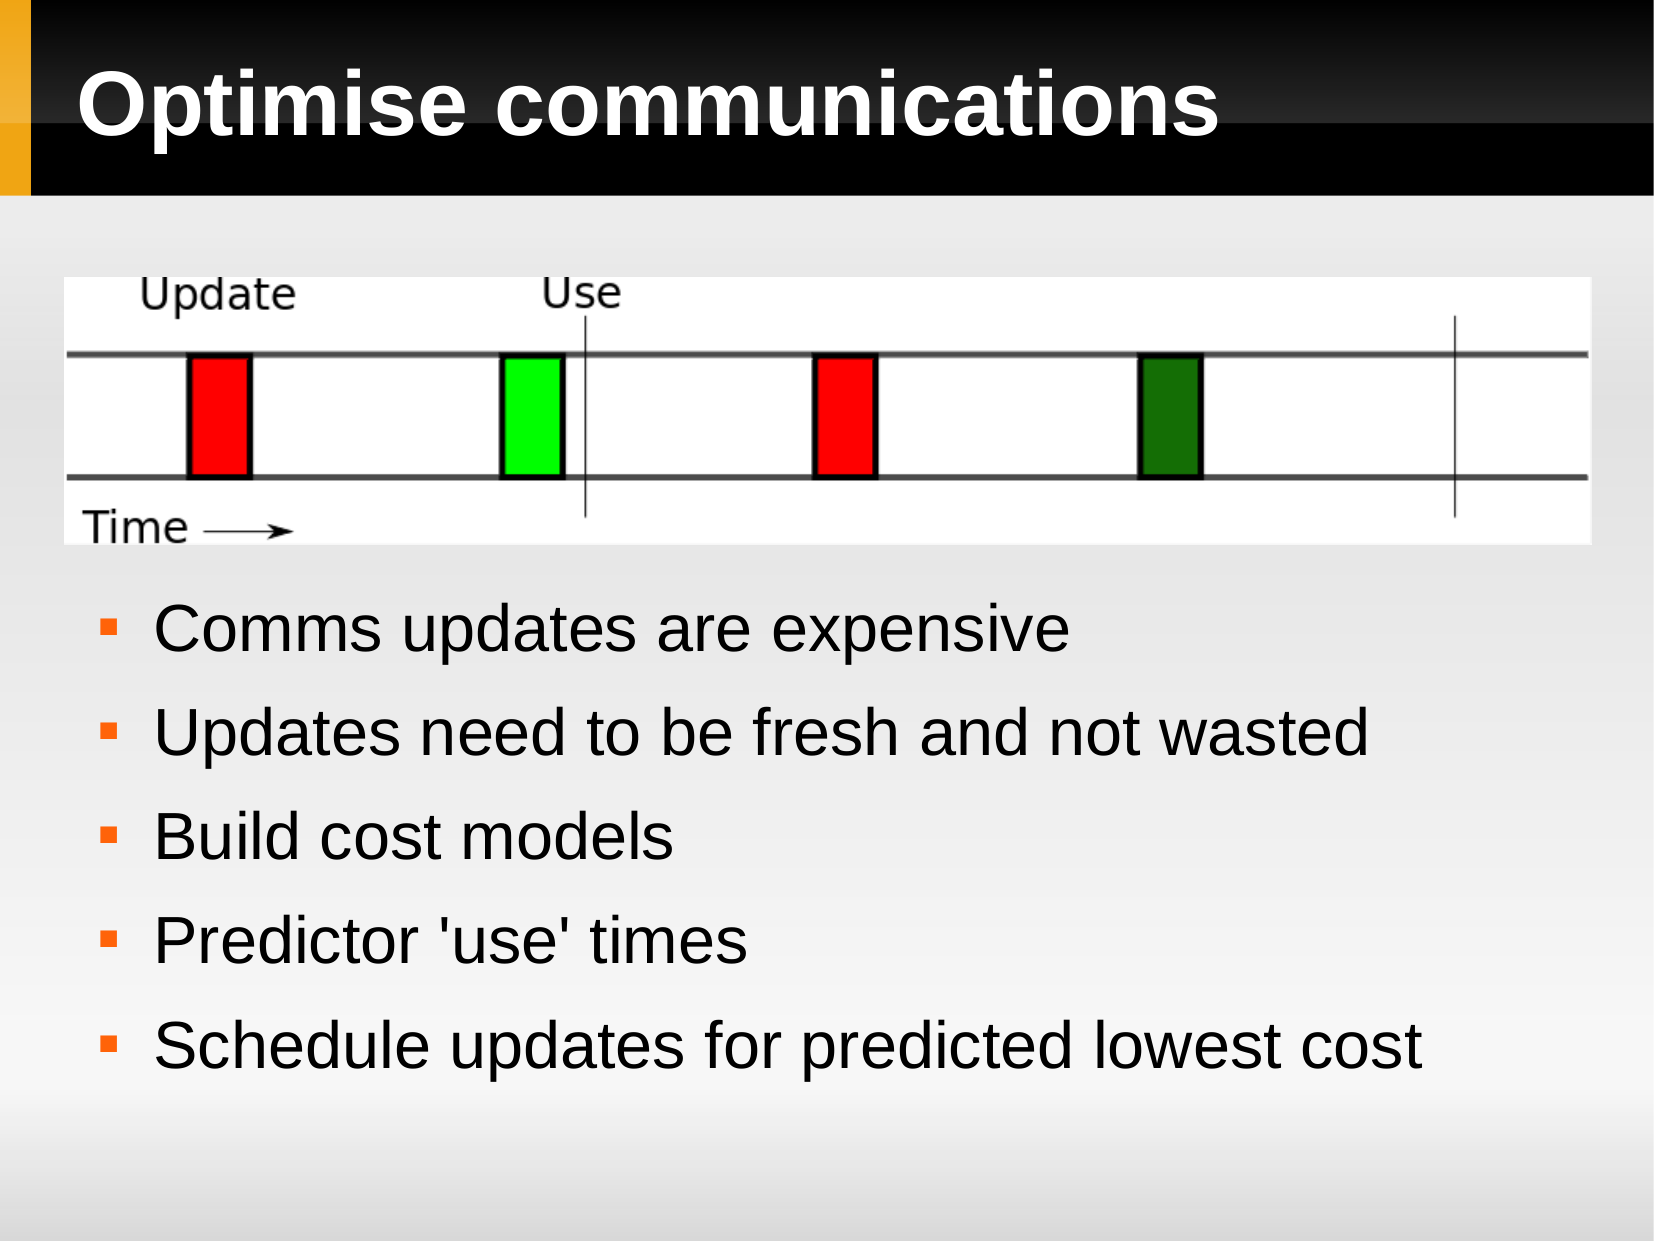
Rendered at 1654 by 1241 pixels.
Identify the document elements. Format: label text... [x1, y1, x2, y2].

list Comms updates are expensive Updates need to be fresh and not wasted Build cost models Predictor 'use' times Schedule updates for predicted lowest cost [82, 590, 1571, 1094]
title Optimise communications [76, 7, 1565, 200]
picture [0, 0, 1654, 1241]
